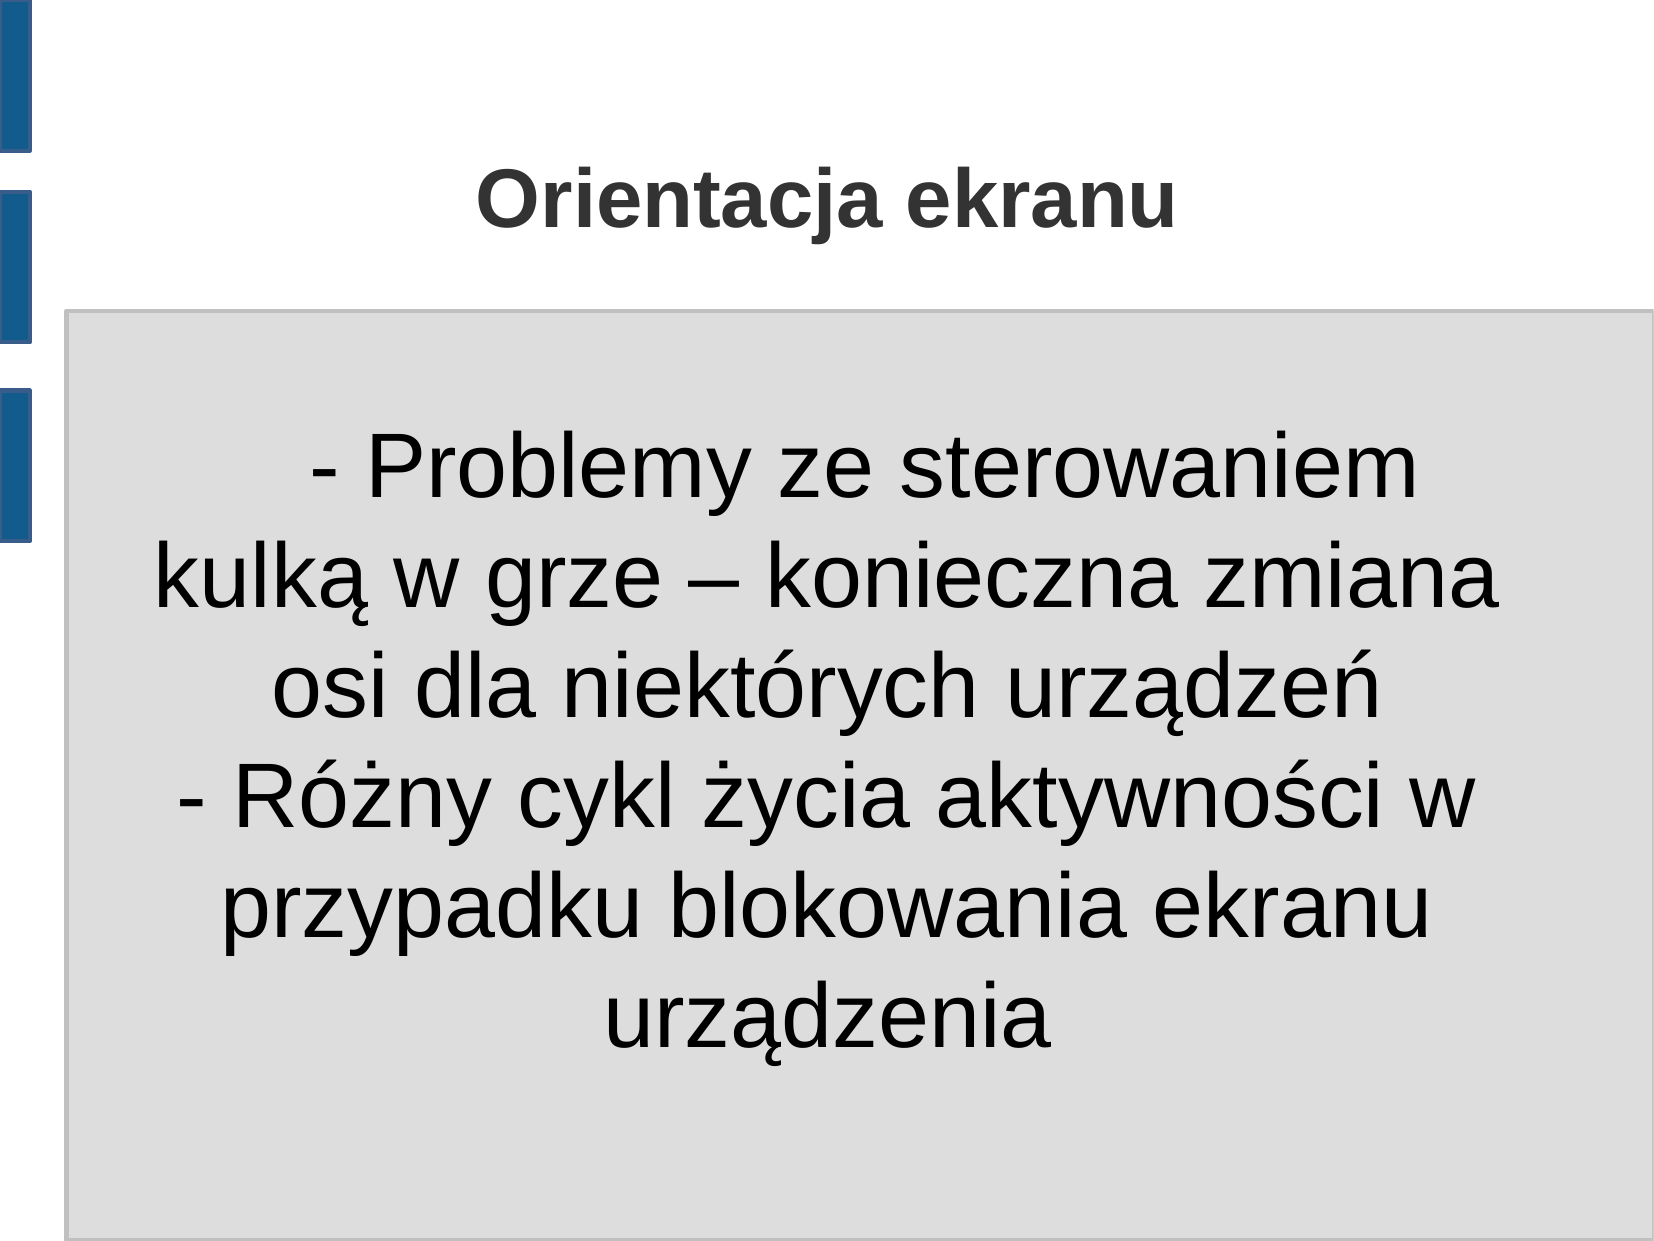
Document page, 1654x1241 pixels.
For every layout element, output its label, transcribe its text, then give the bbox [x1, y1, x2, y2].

title - Problemy ze sterowaniem kulką w grze – konieczna zmiana osi dla niektórych urządzeń - Różny cykl życia aktywności w przypadku blokowania ekranu urządzenia [121, 344, 1534, 1127]
title Orientacja ekranu [121, 91, 1534, 299]
